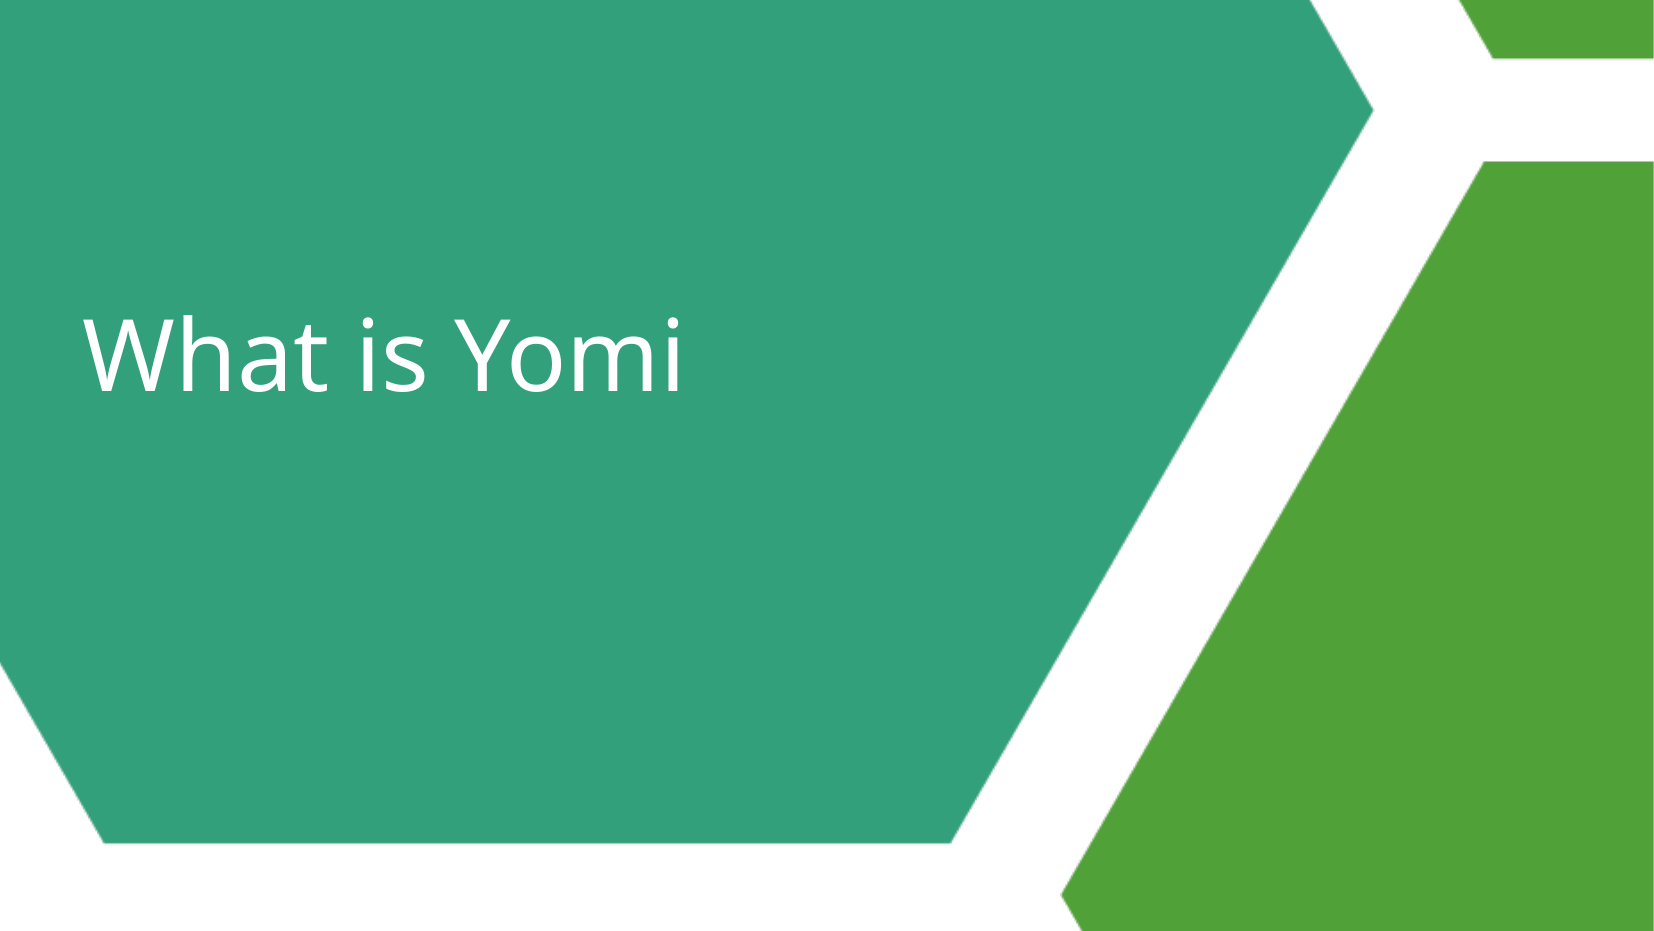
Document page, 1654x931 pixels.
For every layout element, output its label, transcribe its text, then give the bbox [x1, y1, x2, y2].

picture [0, 0, 1654, 931]
title What is Yomi [82, 219, 1218, 486]
